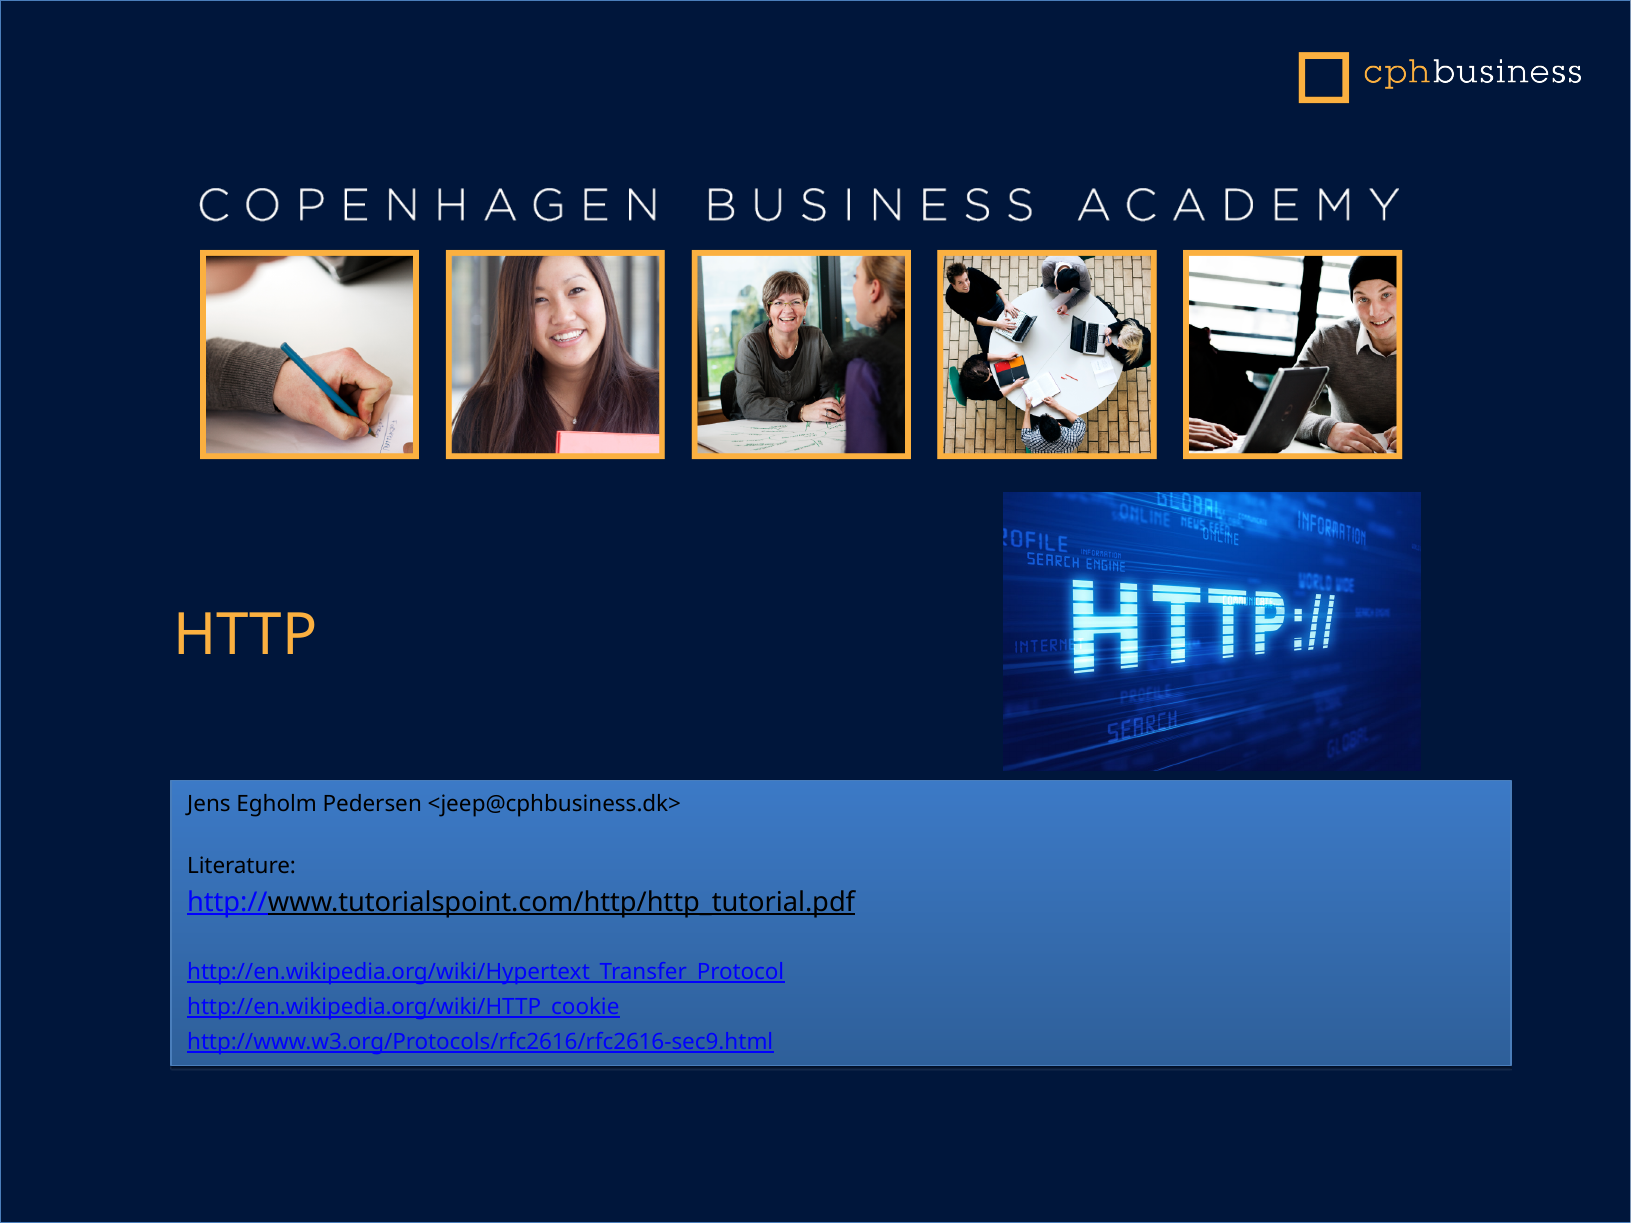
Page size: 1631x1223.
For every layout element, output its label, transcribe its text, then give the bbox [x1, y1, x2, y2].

picture [1247, 1, 1631, 154]
text_box Jens Egholm Pedersen <jeep@cphbusiness.dk> Literature: http://www.tutorialspoint.com/http/http_tutorial.pdf http://en.wikipedia.org/wiki/Hypertext_Transfer_Protocol http://en.wikipedia.org/wiki/HTTP_cookie http://www.w3.org/Protocols/rfc2616/rfc2616-sec9.html [170, 780, 1182, 1066]
picture [199, 188, 1563, 771]
text_box HTTP [156, 542, 1003, 720]
text_box [0, 0, 1631, 1223]
